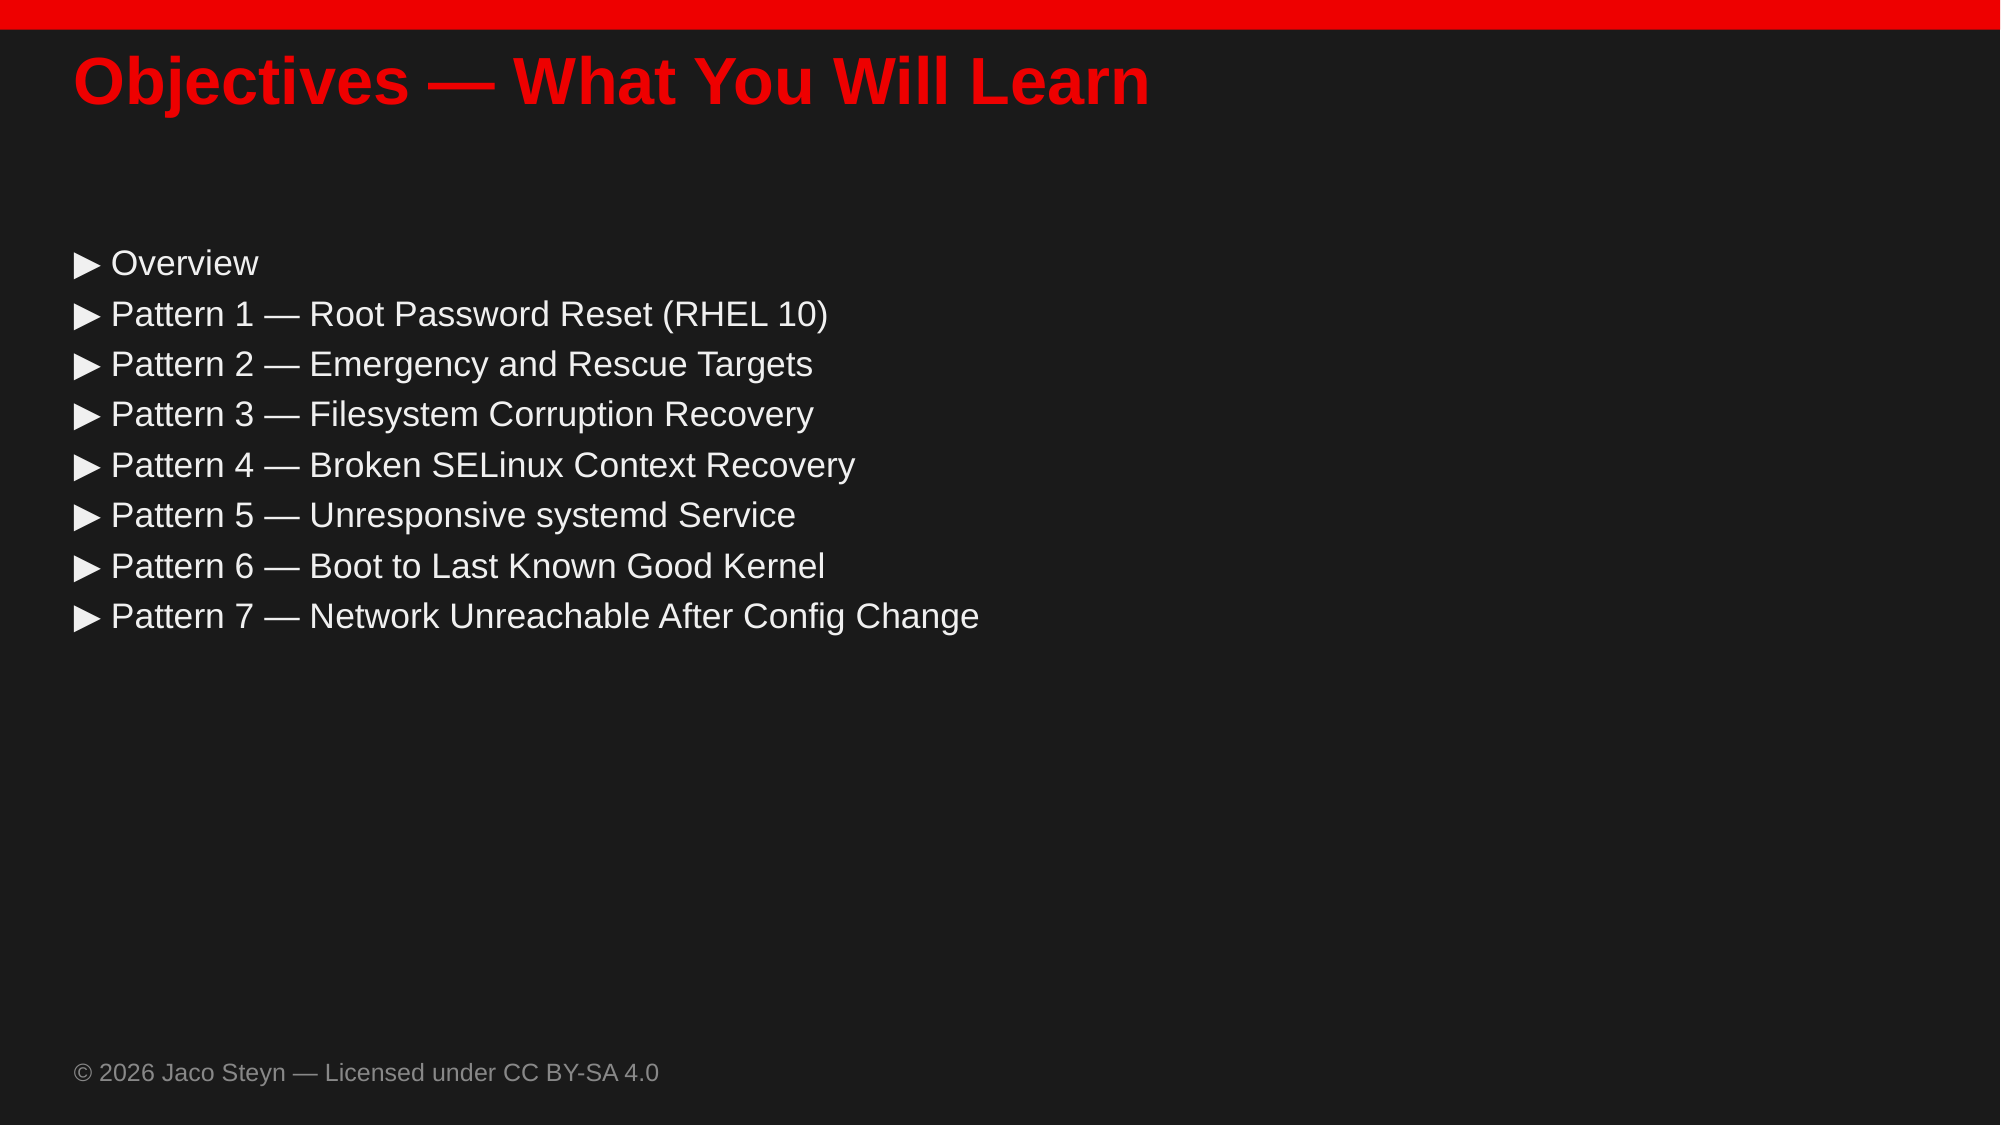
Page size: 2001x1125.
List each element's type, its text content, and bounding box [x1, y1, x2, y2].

text_box [0, 0, 2001, 30]
text_box ▶ Overview ▶ Pattern 1 — Root Password Reset (RHEL 10) ▶ Pattern 2 — Emergency and Rescue Targets ▶ Pattern 3 — Filesystem Corruption Recovery ▶ Pattern 4 — Broken SELinux Context Recovery ▶ Pattern 5 — Unresponsive systemd Service ▶ Pattern 6 — Boot to Last Known Good Kernel ▶ Pattern 7 — Network Unreachable After Config Change [59, 236, 1942, 1037]
text_box © 2026 Jaco Steyn — Licensed under CC BY-SA 4.0 [59, 1051, 1942, 1093]
text_box Objectives — What You Will Learn [59, 36, 1942, 208]
